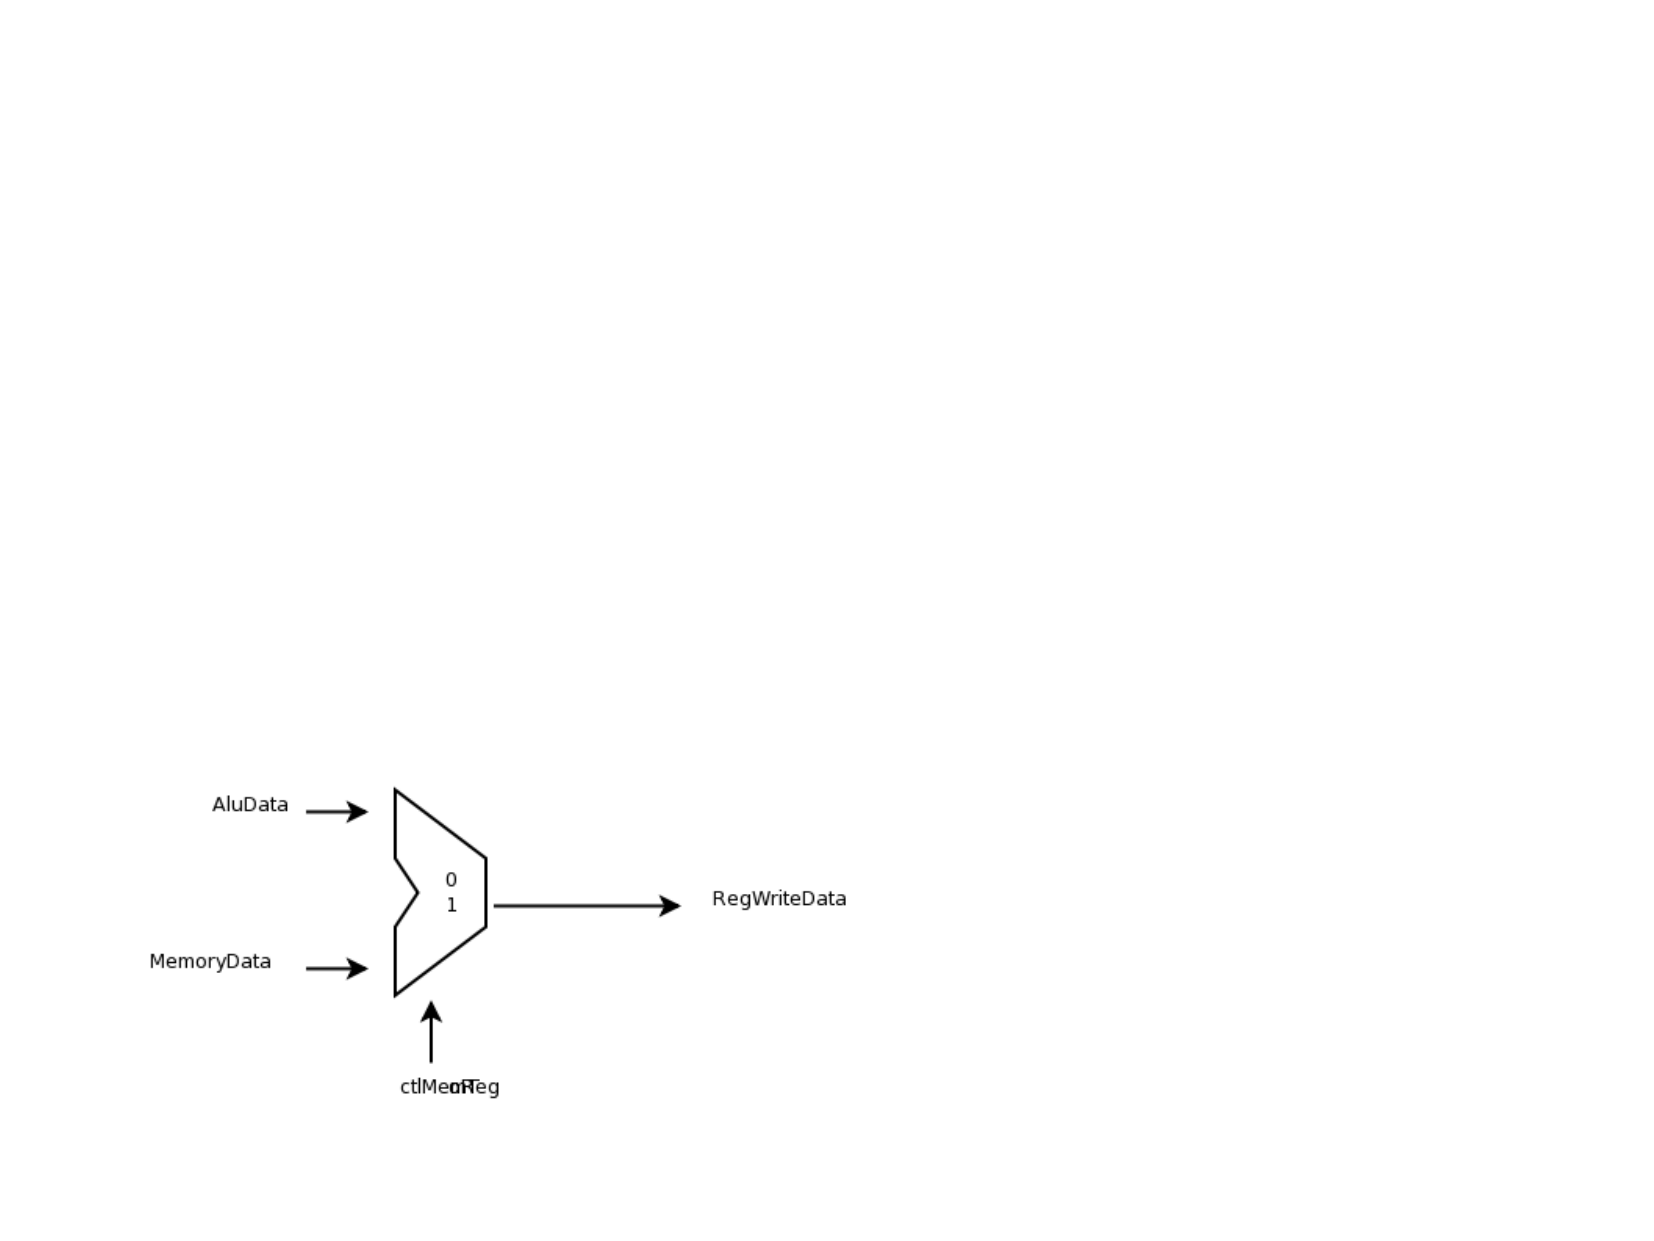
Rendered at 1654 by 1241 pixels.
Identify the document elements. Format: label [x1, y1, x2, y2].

picture [150, 750, 849, 1100]
